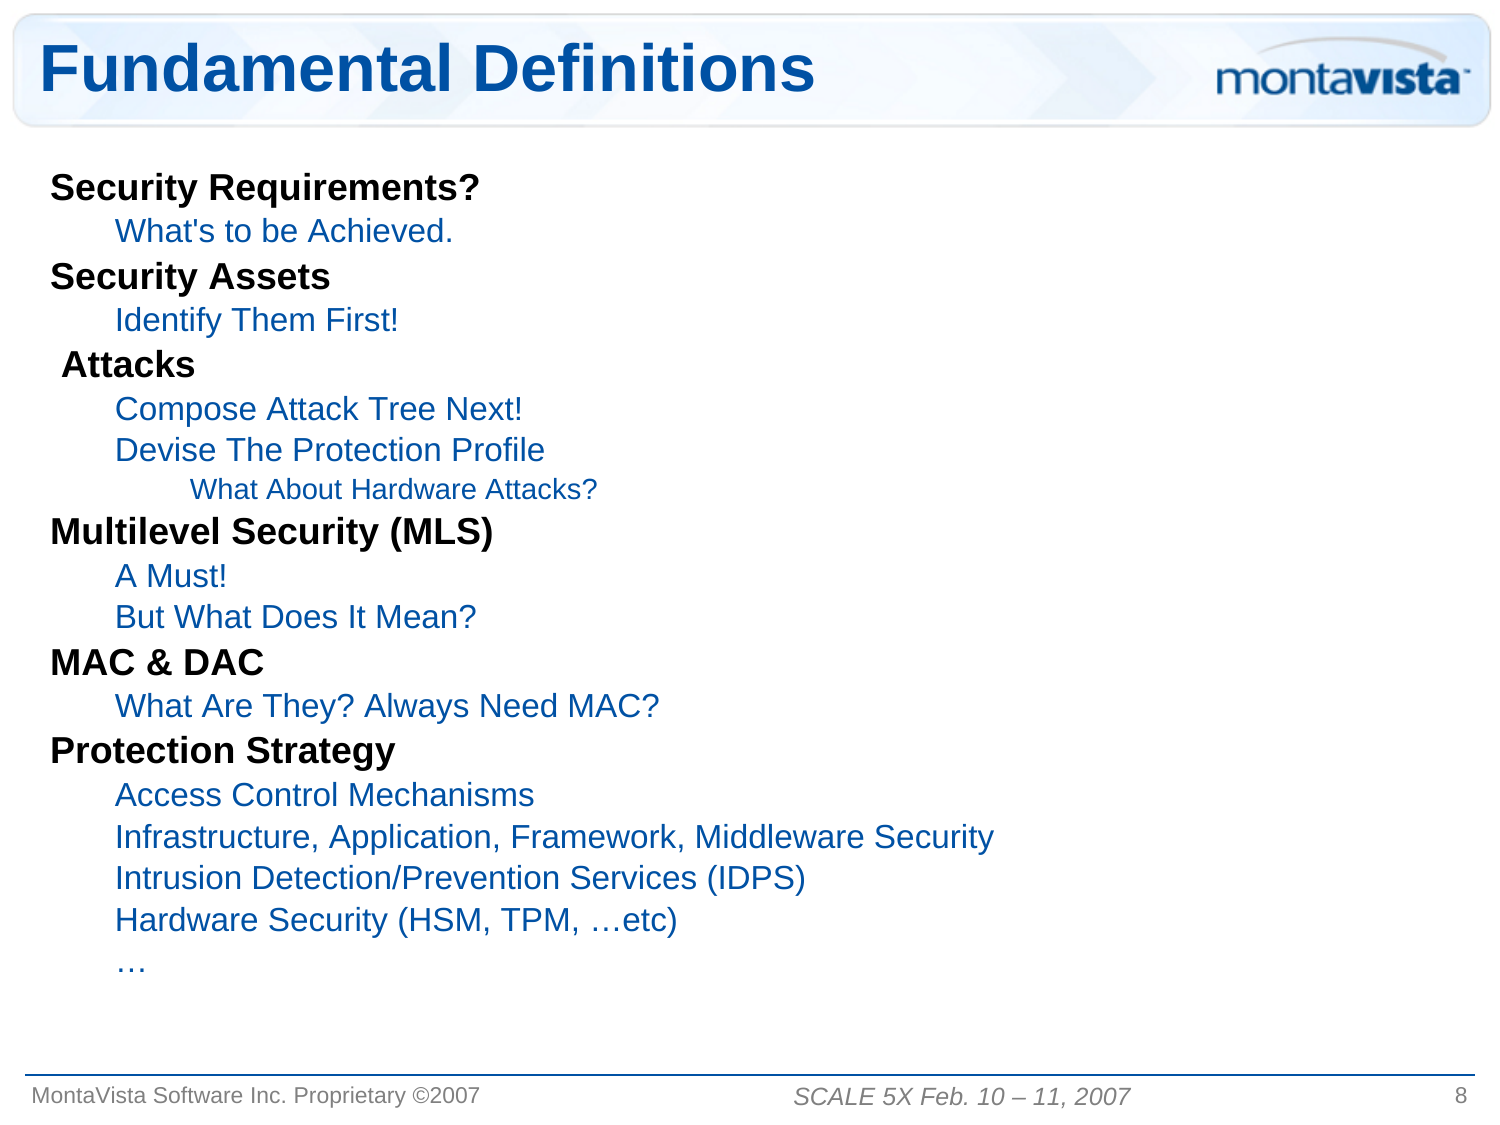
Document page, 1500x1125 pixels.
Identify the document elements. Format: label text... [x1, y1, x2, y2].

title Fundamental Definitions [24, 12, 1200, 126]
list Security Requirements? What's to be Achieved. Security Assets Identify Them First! Attacks Compose Attack Tree Next! Devise The Protection Profile What About Hardware Attacks? Multilevel Security (MLS) A Must! But What Does It Mean? MAC & DAC What Are They? Always Need MAC? Protection Strategy Access Control Mechanisms Infrastructure, Application, Framework, Middleware Security Intrusion Detection/Prevention Services (IDPS) Hardware Security (HSM, TPM, …etc) … [24, 162, 1476, 1038]
